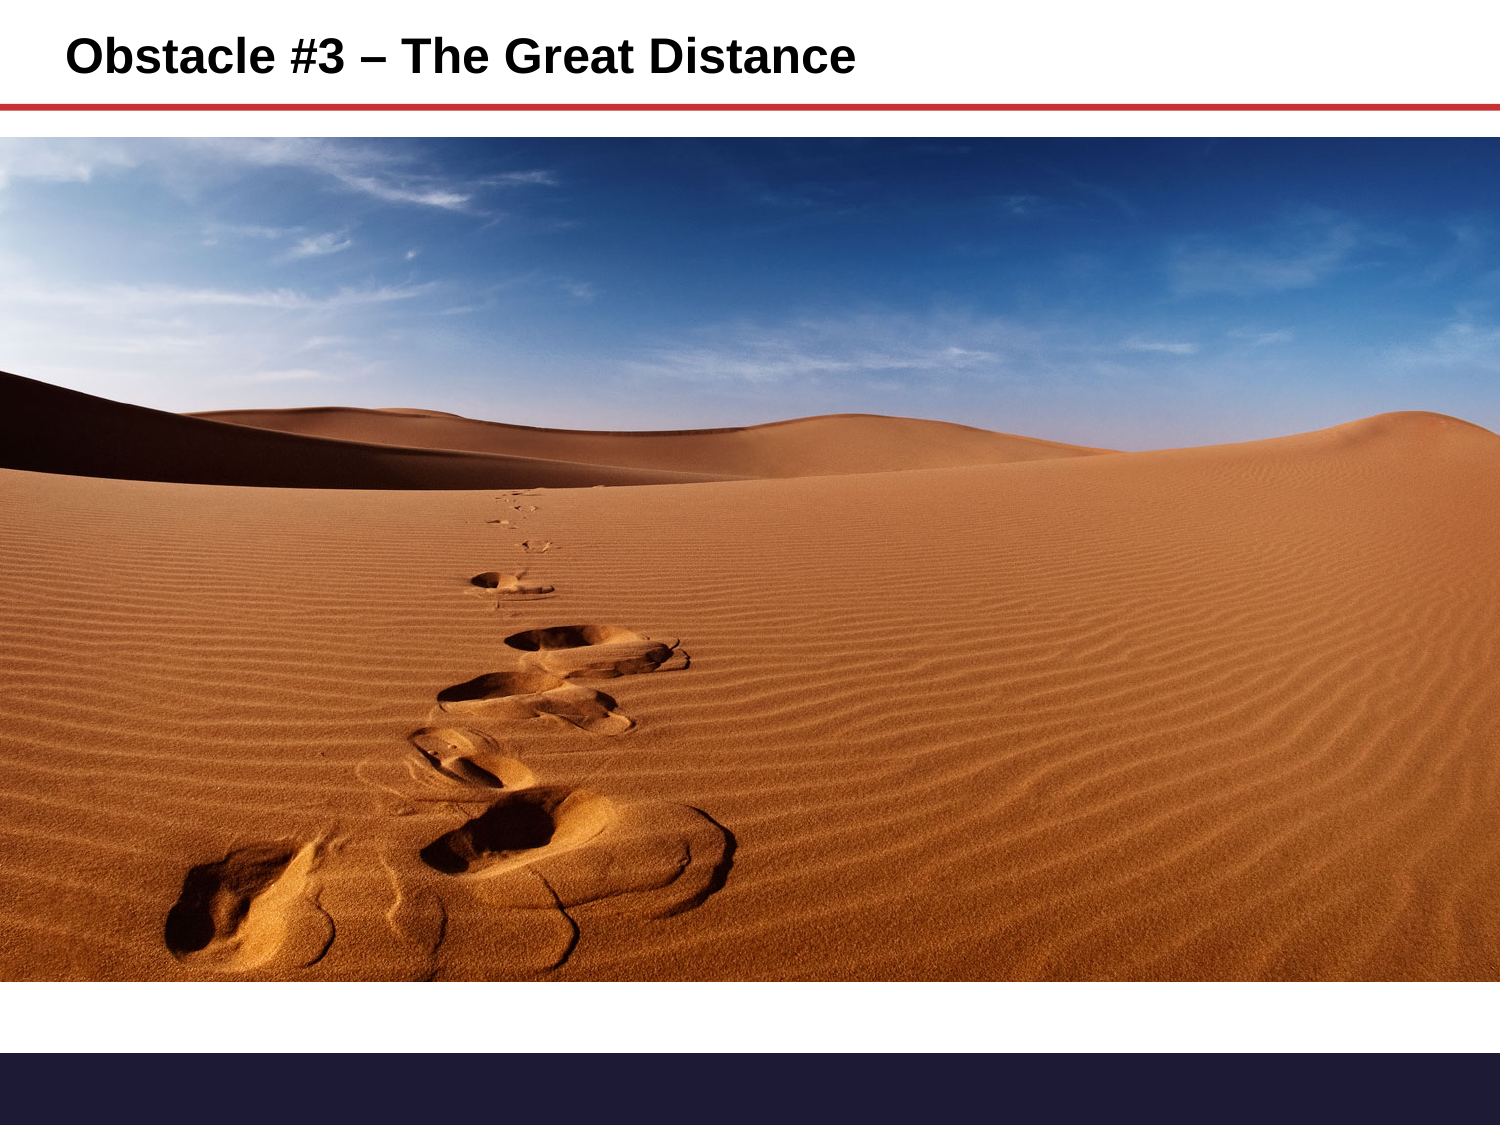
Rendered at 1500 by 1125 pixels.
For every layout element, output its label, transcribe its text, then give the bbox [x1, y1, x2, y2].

picture [0, 137, 1500, 982]
title Obstacle #3 – The Great Distance [50, 0, 948, 108]
